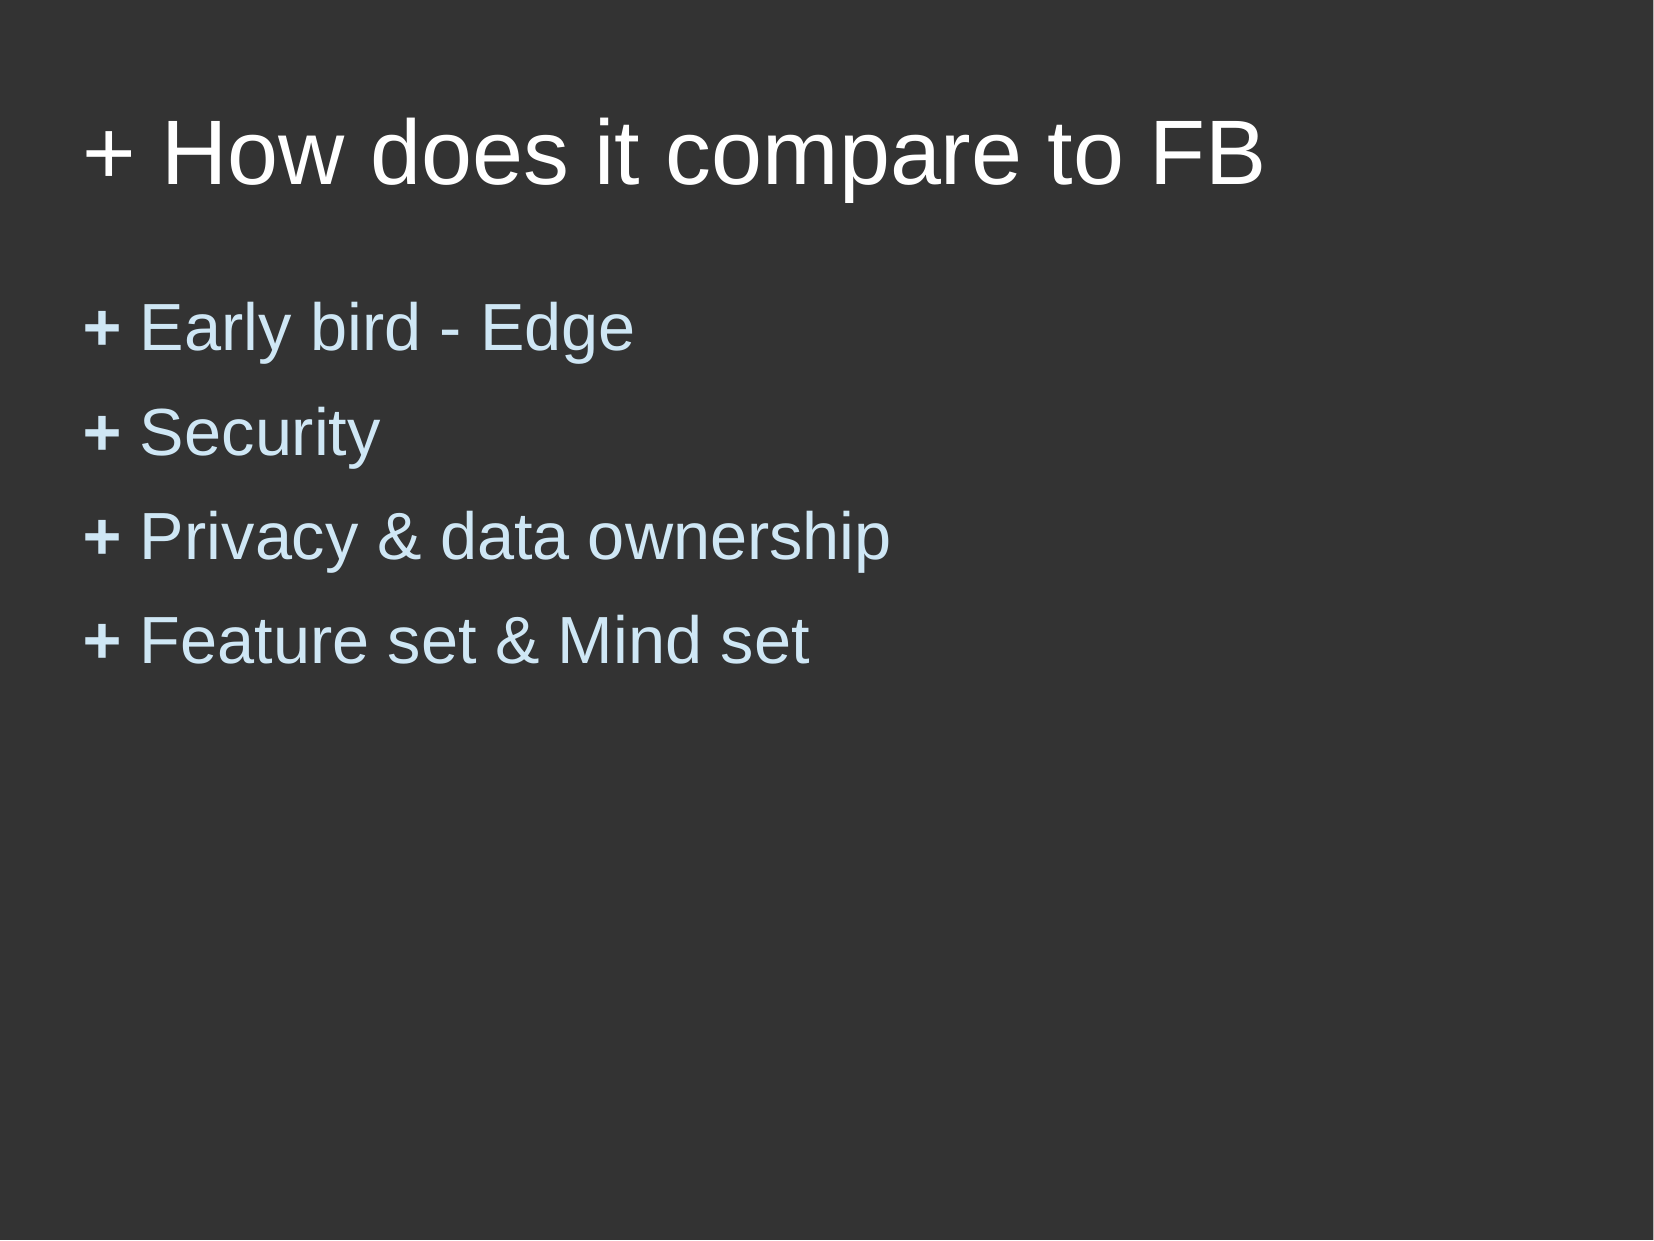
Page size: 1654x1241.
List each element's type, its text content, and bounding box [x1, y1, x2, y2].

title + How does it compare to FB [82, 49, 1571, 257]
list + Early bird - Edge + Security + Privacy & data ownership + Feature set & Mind set [82, 290, 1538, 1010]
